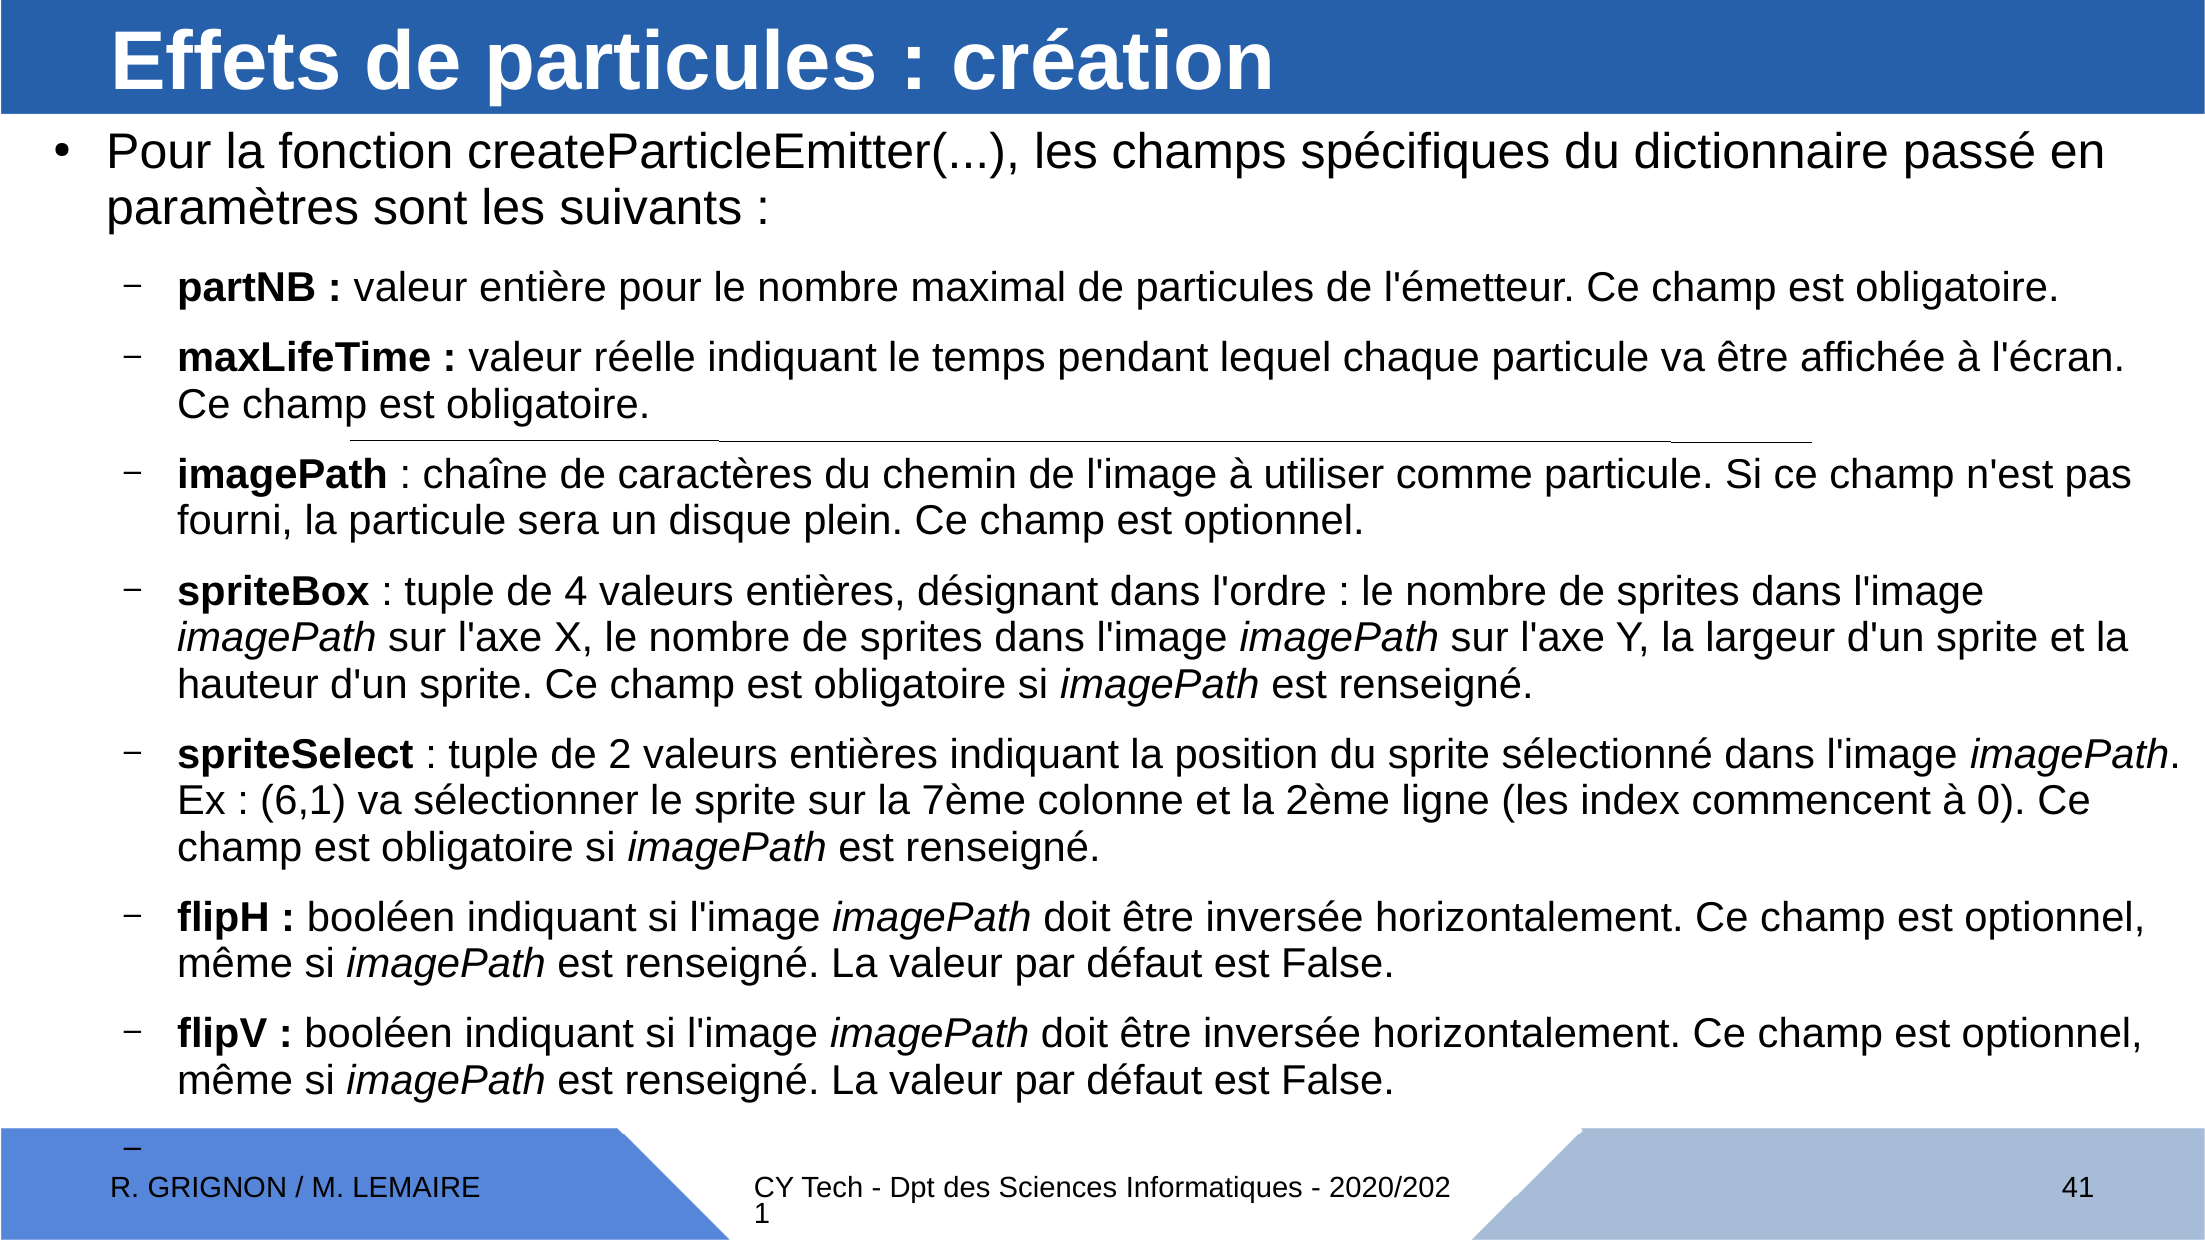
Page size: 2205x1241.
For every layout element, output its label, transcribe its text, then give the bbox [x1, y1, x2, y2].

list Pour la fonction createParticleEmitter(...), les champs spécifiques du dictionnaire passé en paramètres sont les suivants : partNB : valeur entière pour le nombre maximal de particules de l'émetteur. Ce champ est obligatoire. maxLifeTime : valeur réelle indiquant le temps pendant lequel chaque particule va être affichée à l'écran. Ce champ est obligatoire. imagePath : chaîne de caractères du chemin de l'image à utiliser comme particule. Si ce champ n'est pas fourni, la particule sera un disque plein. Ce champ est optionnel. spriteBox : tuple de 4 valeurs entières, désignant dans l'ordre : le nombre de sprites dans l'image imagePath sur l'axe X, le nombre de sprites dans l'image imagePath sur l'axe Y, la largeur d'un sprite et la hauteur d'un sprite. Ce champ est obligatoire si imagePath est renseigné. spriteSelect : tuple de 2 valeurs entières indiquant la position du sprite sélectionné dans l'image imagePath. Ex : (6,1) va sélectionner le sprite sur la 7ème colonne et la 2ème ligne (les index commencent à 0). Ce champ est obligatoire si imagePath est renseigné. flipH : booléen indiquant si l'image imagePath doit être inversée horizontalement. Ce champ est optionnel, même si imagePath est renseigné. La valeur par défaut est False. flipV : booléen indiquant si l'image imagePath doit être inversée horizontalement. Ce champ est optionnel, même si imagePath est renseigné. La valeur par défaut est False. [35, 193, 2186, 1185]
picture [0, 0, 2205, 1241]
title Effets de particules : création [110, 49, 2095, 193]
